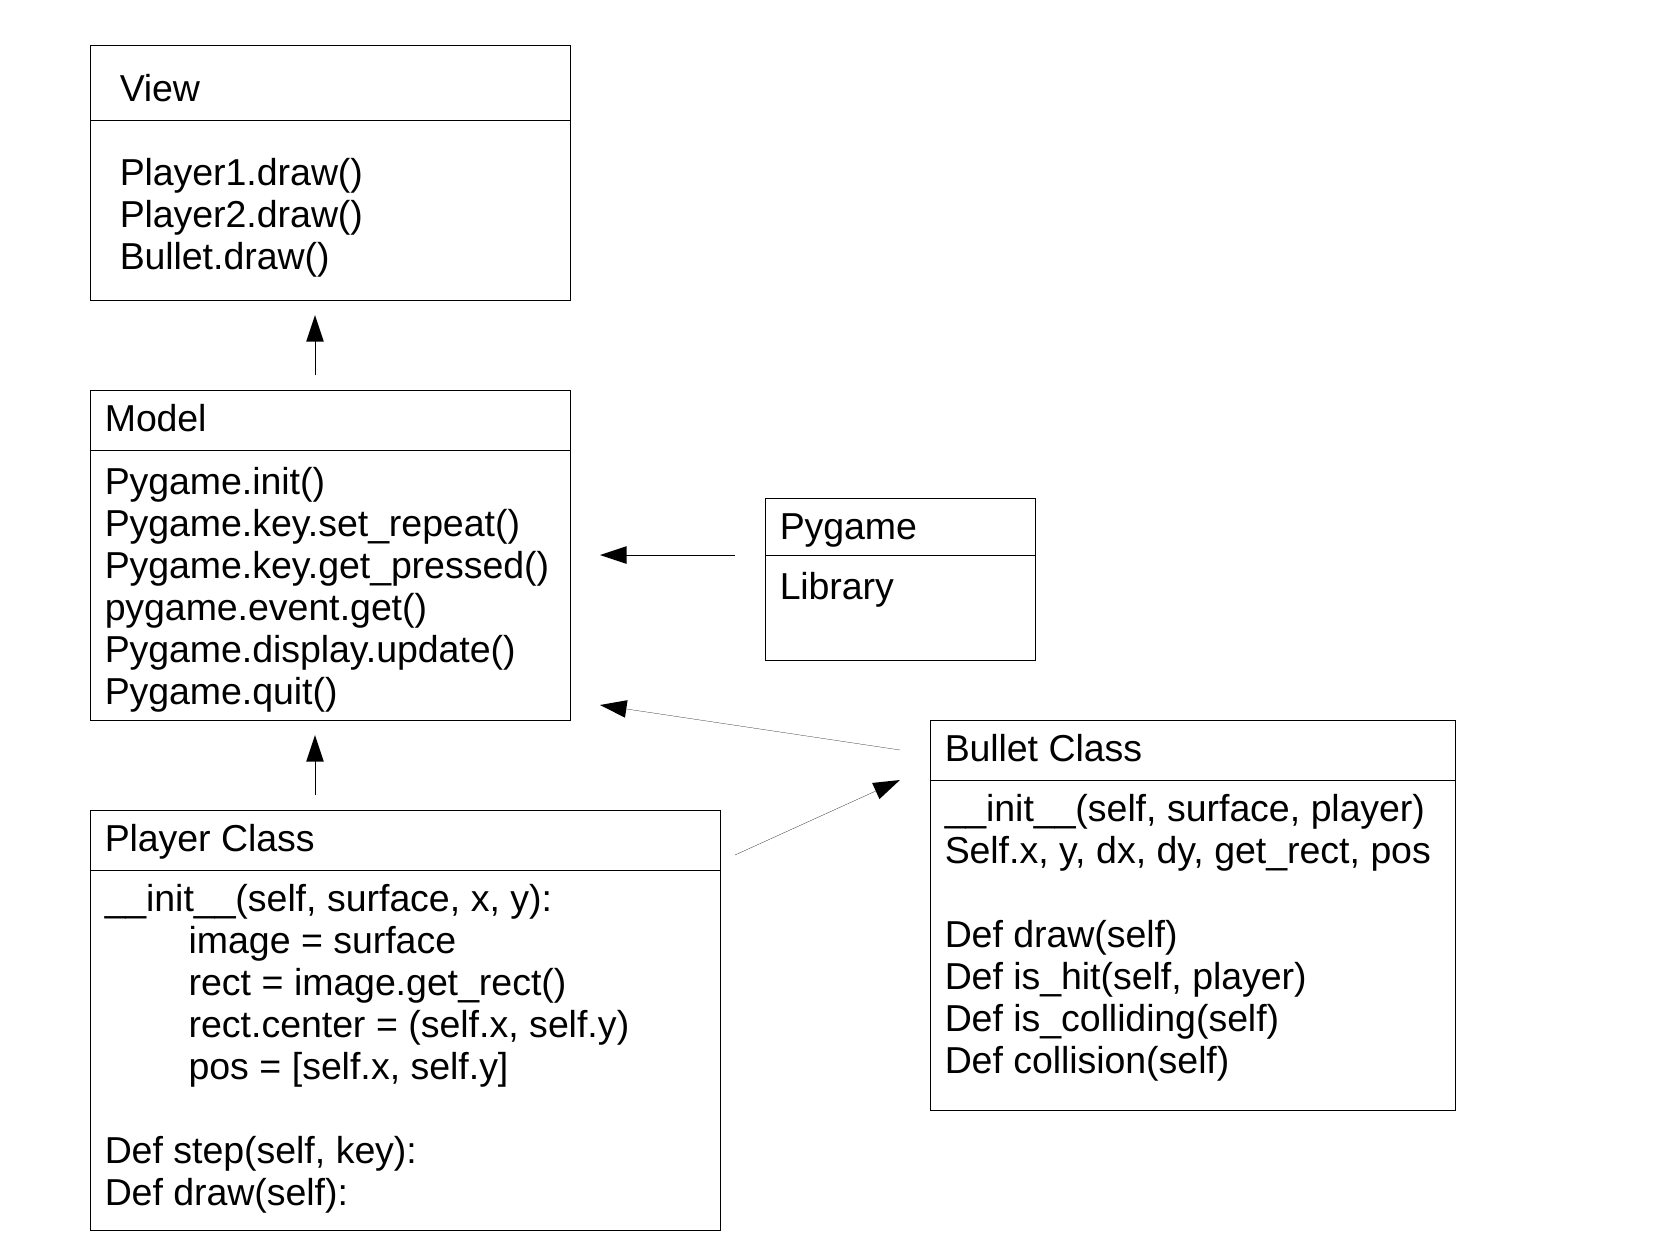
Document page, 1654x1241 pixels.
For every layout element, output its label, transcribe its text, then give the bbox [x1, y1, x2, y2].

text_box Bullet Class [930, 720, 1216, 777]
text_box [406, 121, 571, 301]
text_box [765, 498, 1036, 661]
text_box [90, 447, 105, 453]
text_box [930, 720, 1456, 780]
text_box Library [765, 558, 1006, 616]
text_box [406, 390, 571, 453]
text_box View Player1.draw() Player2.draw() Bullet.draw() [105, 60, 406, 120]
text_box View Player1.draw() Player2.draw() Bullet.draw() [105, 121, 406, 495]
text_box __init__(self, surface, x, y): image = surface rect = image.get_rect() rect.center = (self.x, self.y) pos = [self.x, self.y] Def step(self, key): Def draw(self): [90, 870, 721, 1241]
text_box Pygame [765, 498, 946, 556]
text_box Pygame.init() Pygame.key.set_repeat() Pygame.key.get_pressed() pygame.event.get() Pygame.display.update() Pygame.quit() [90, 453, 571, 762]
text_box Player Class [90, 810, 406, 867]
text_box [90, 810, 721, 870]
text_box [90, 45, 571, 120]
text_box __init__(self, surface, player) Self.x, y, dx, dy, get_rect, pos Def draw(self) Def is_hit(self, player) Def is_colliding(self) Def collision(self) [930, 780, 1456, 1131]
text_box [90, 121, 105, 301]
text_box Model [90, 390, 105, 447]
